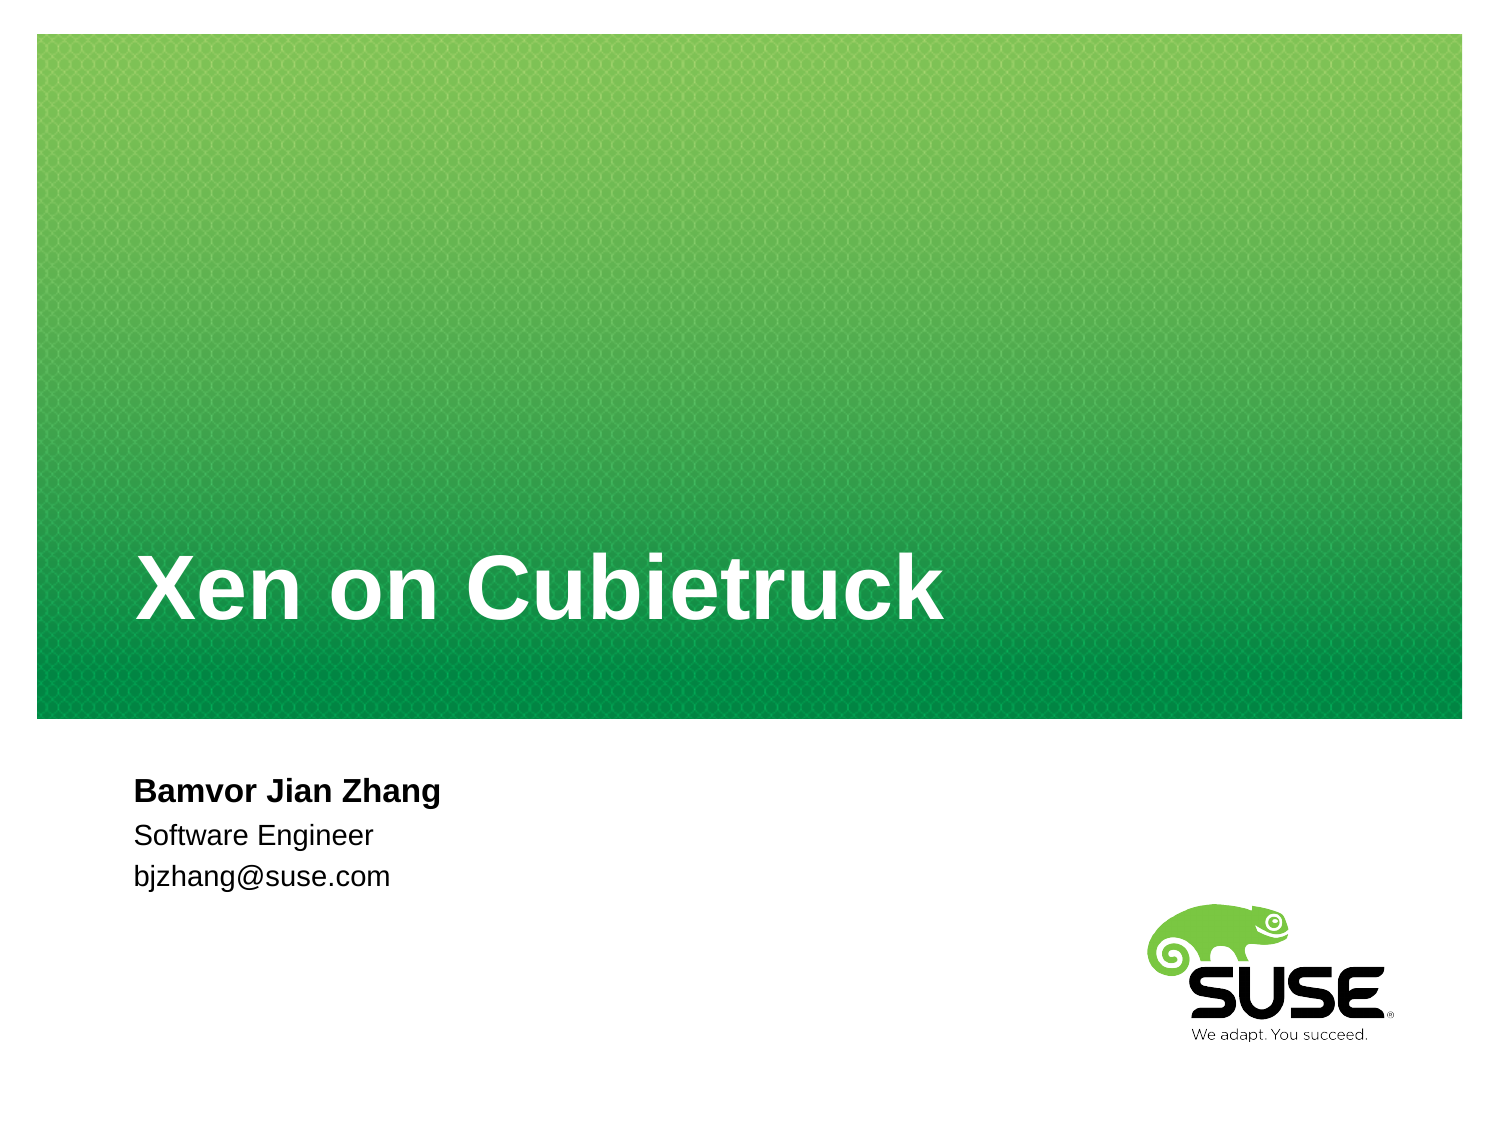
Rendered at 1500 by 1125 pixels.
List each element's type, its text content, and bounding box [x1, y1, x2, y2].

picture [37, 34, 1463, 719]
subtitle Bamvor Jian Zhang Software Engineer bjzhang@suse.com [133, 772, 546, 969]
picture [1147, 904, 1394, 1042]
title Xen on Cubietruck [135, 388, 1447, 640]
